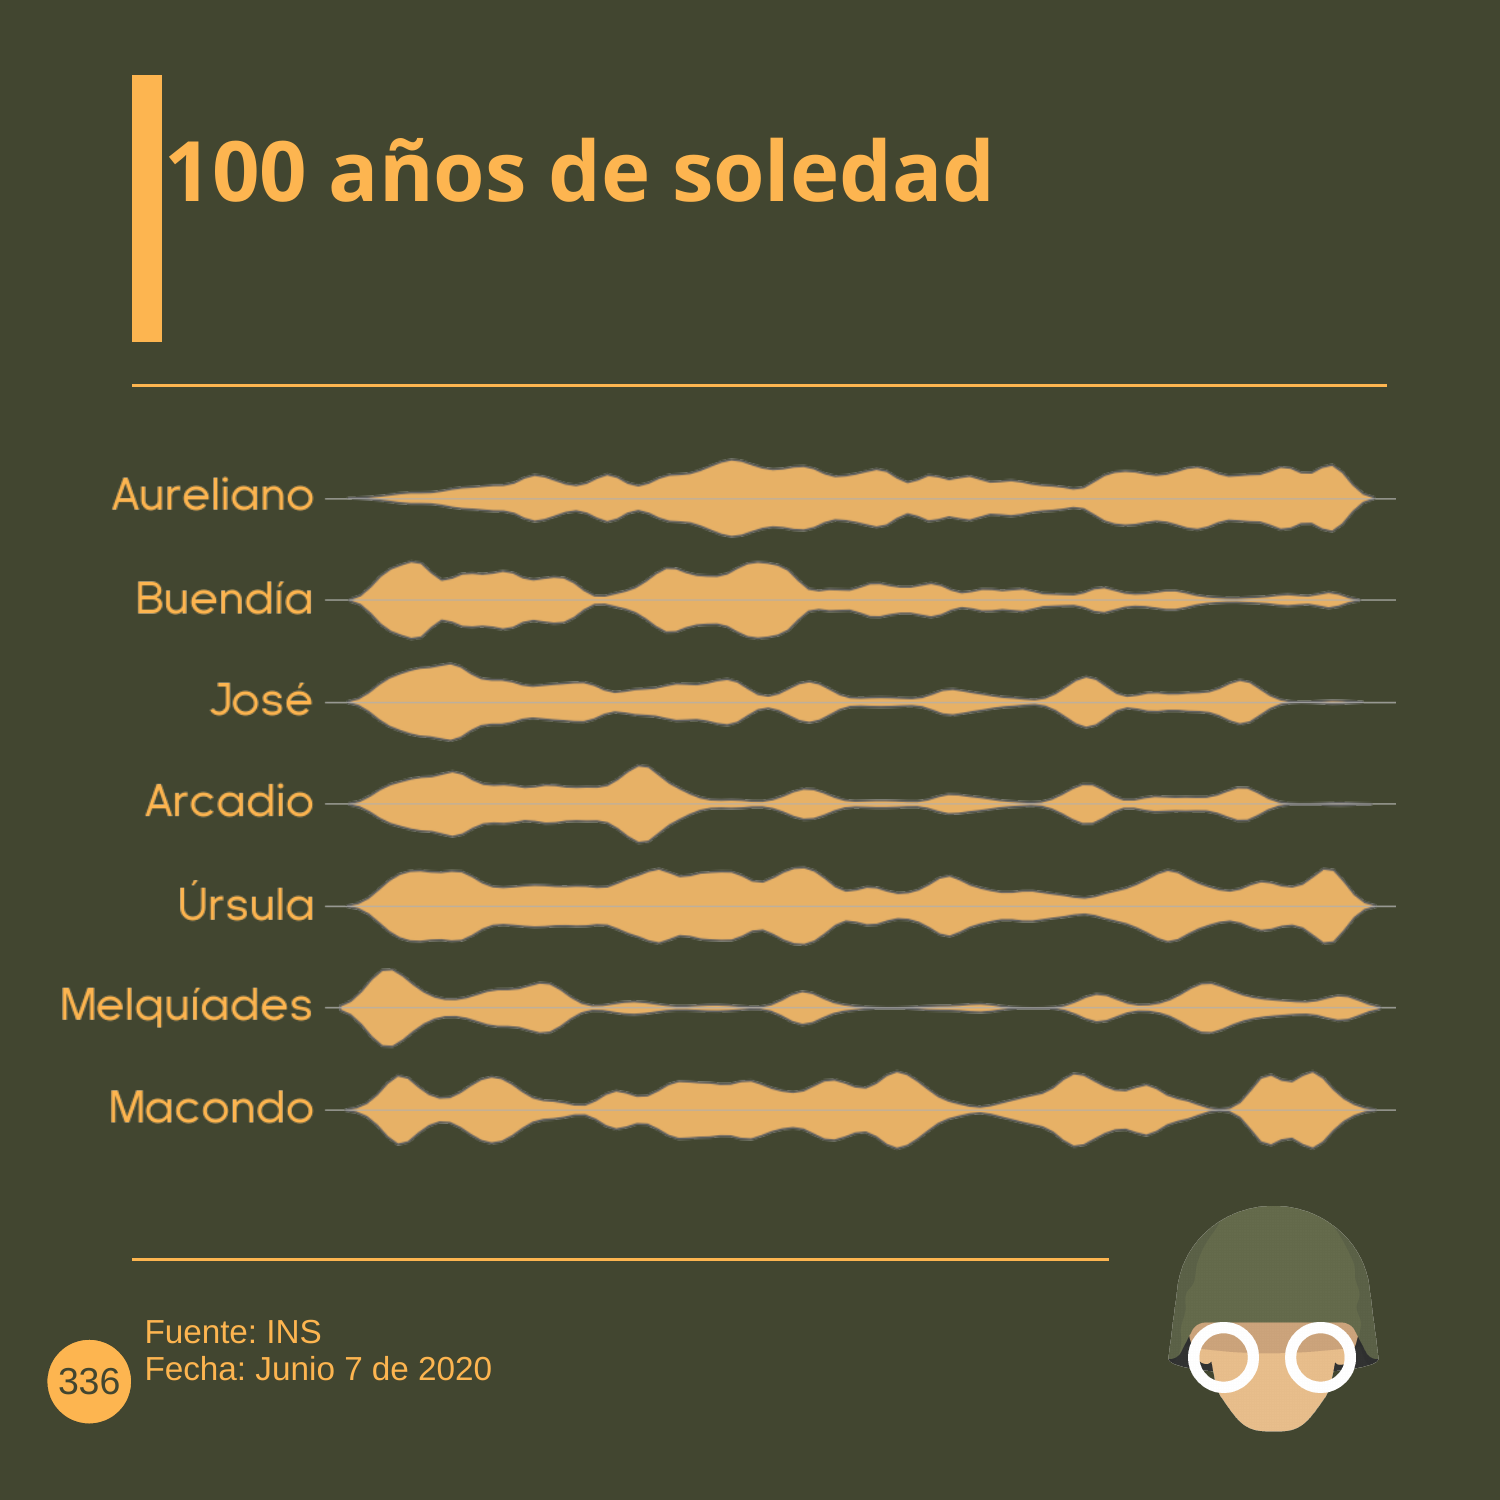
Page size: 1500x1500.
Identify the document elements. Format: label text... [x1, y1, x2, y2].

picture [60, 456, 1410, 1500]
text_box 100 años de soledad [150, 104, 1171, 226]
